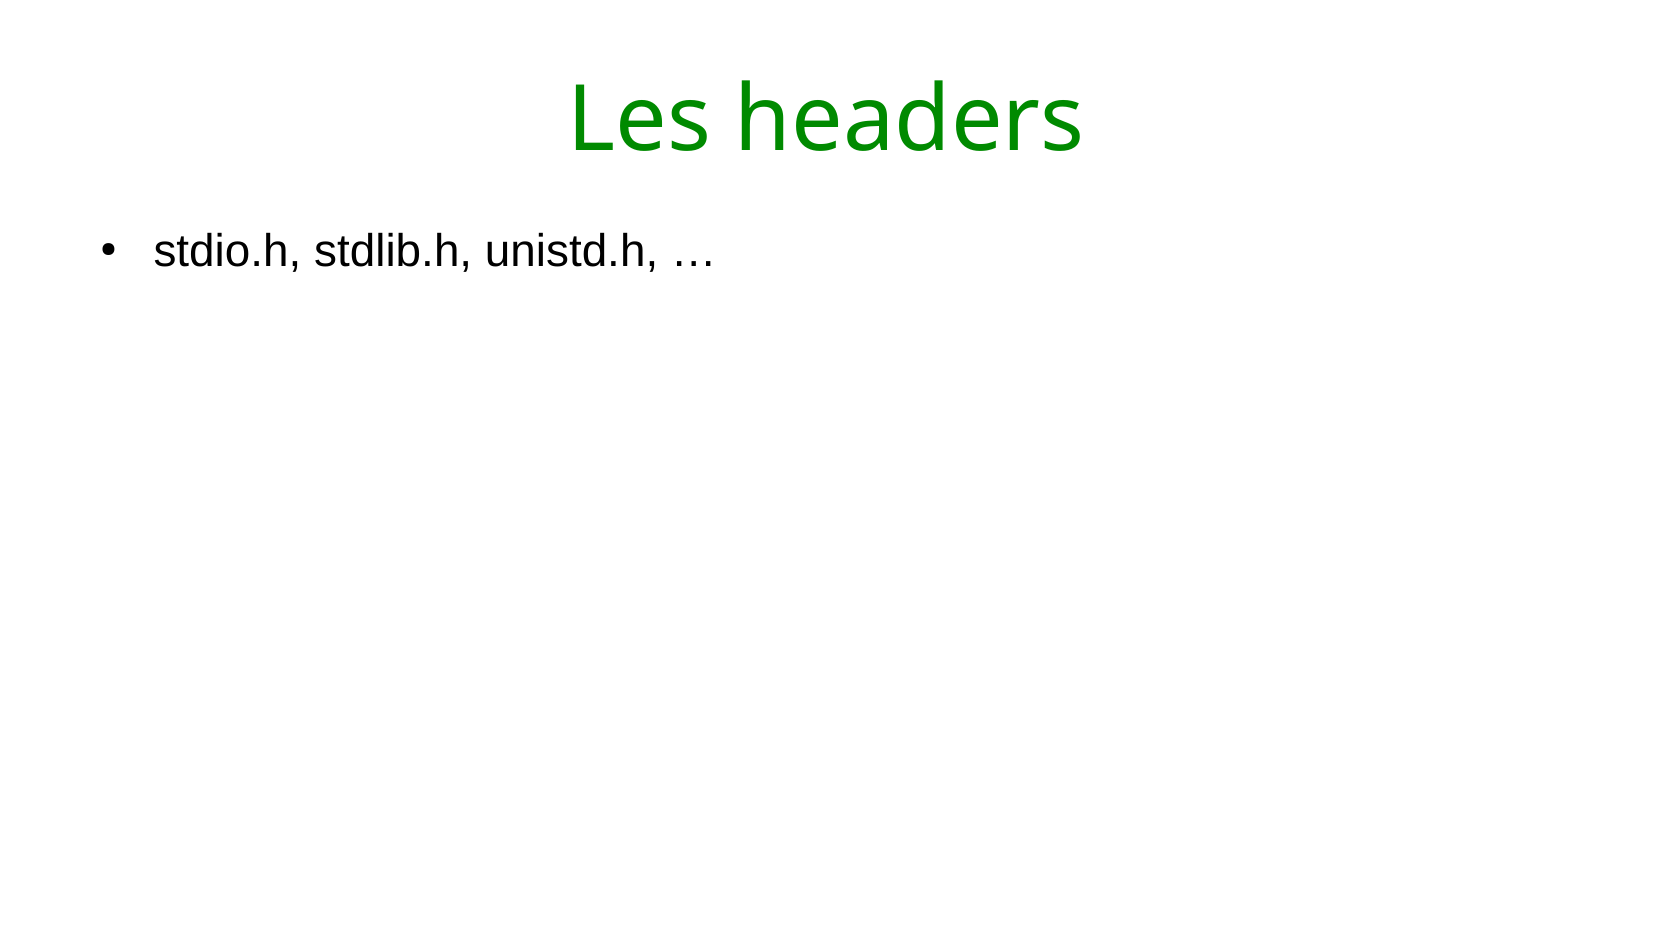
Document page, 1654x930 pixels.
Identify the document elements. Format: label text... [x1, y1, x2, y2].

list stdio.h, stdlib.h, unistd.h, … [82, 224, 1571, 765]
title Les headers [82, 37, 1571, 193]
